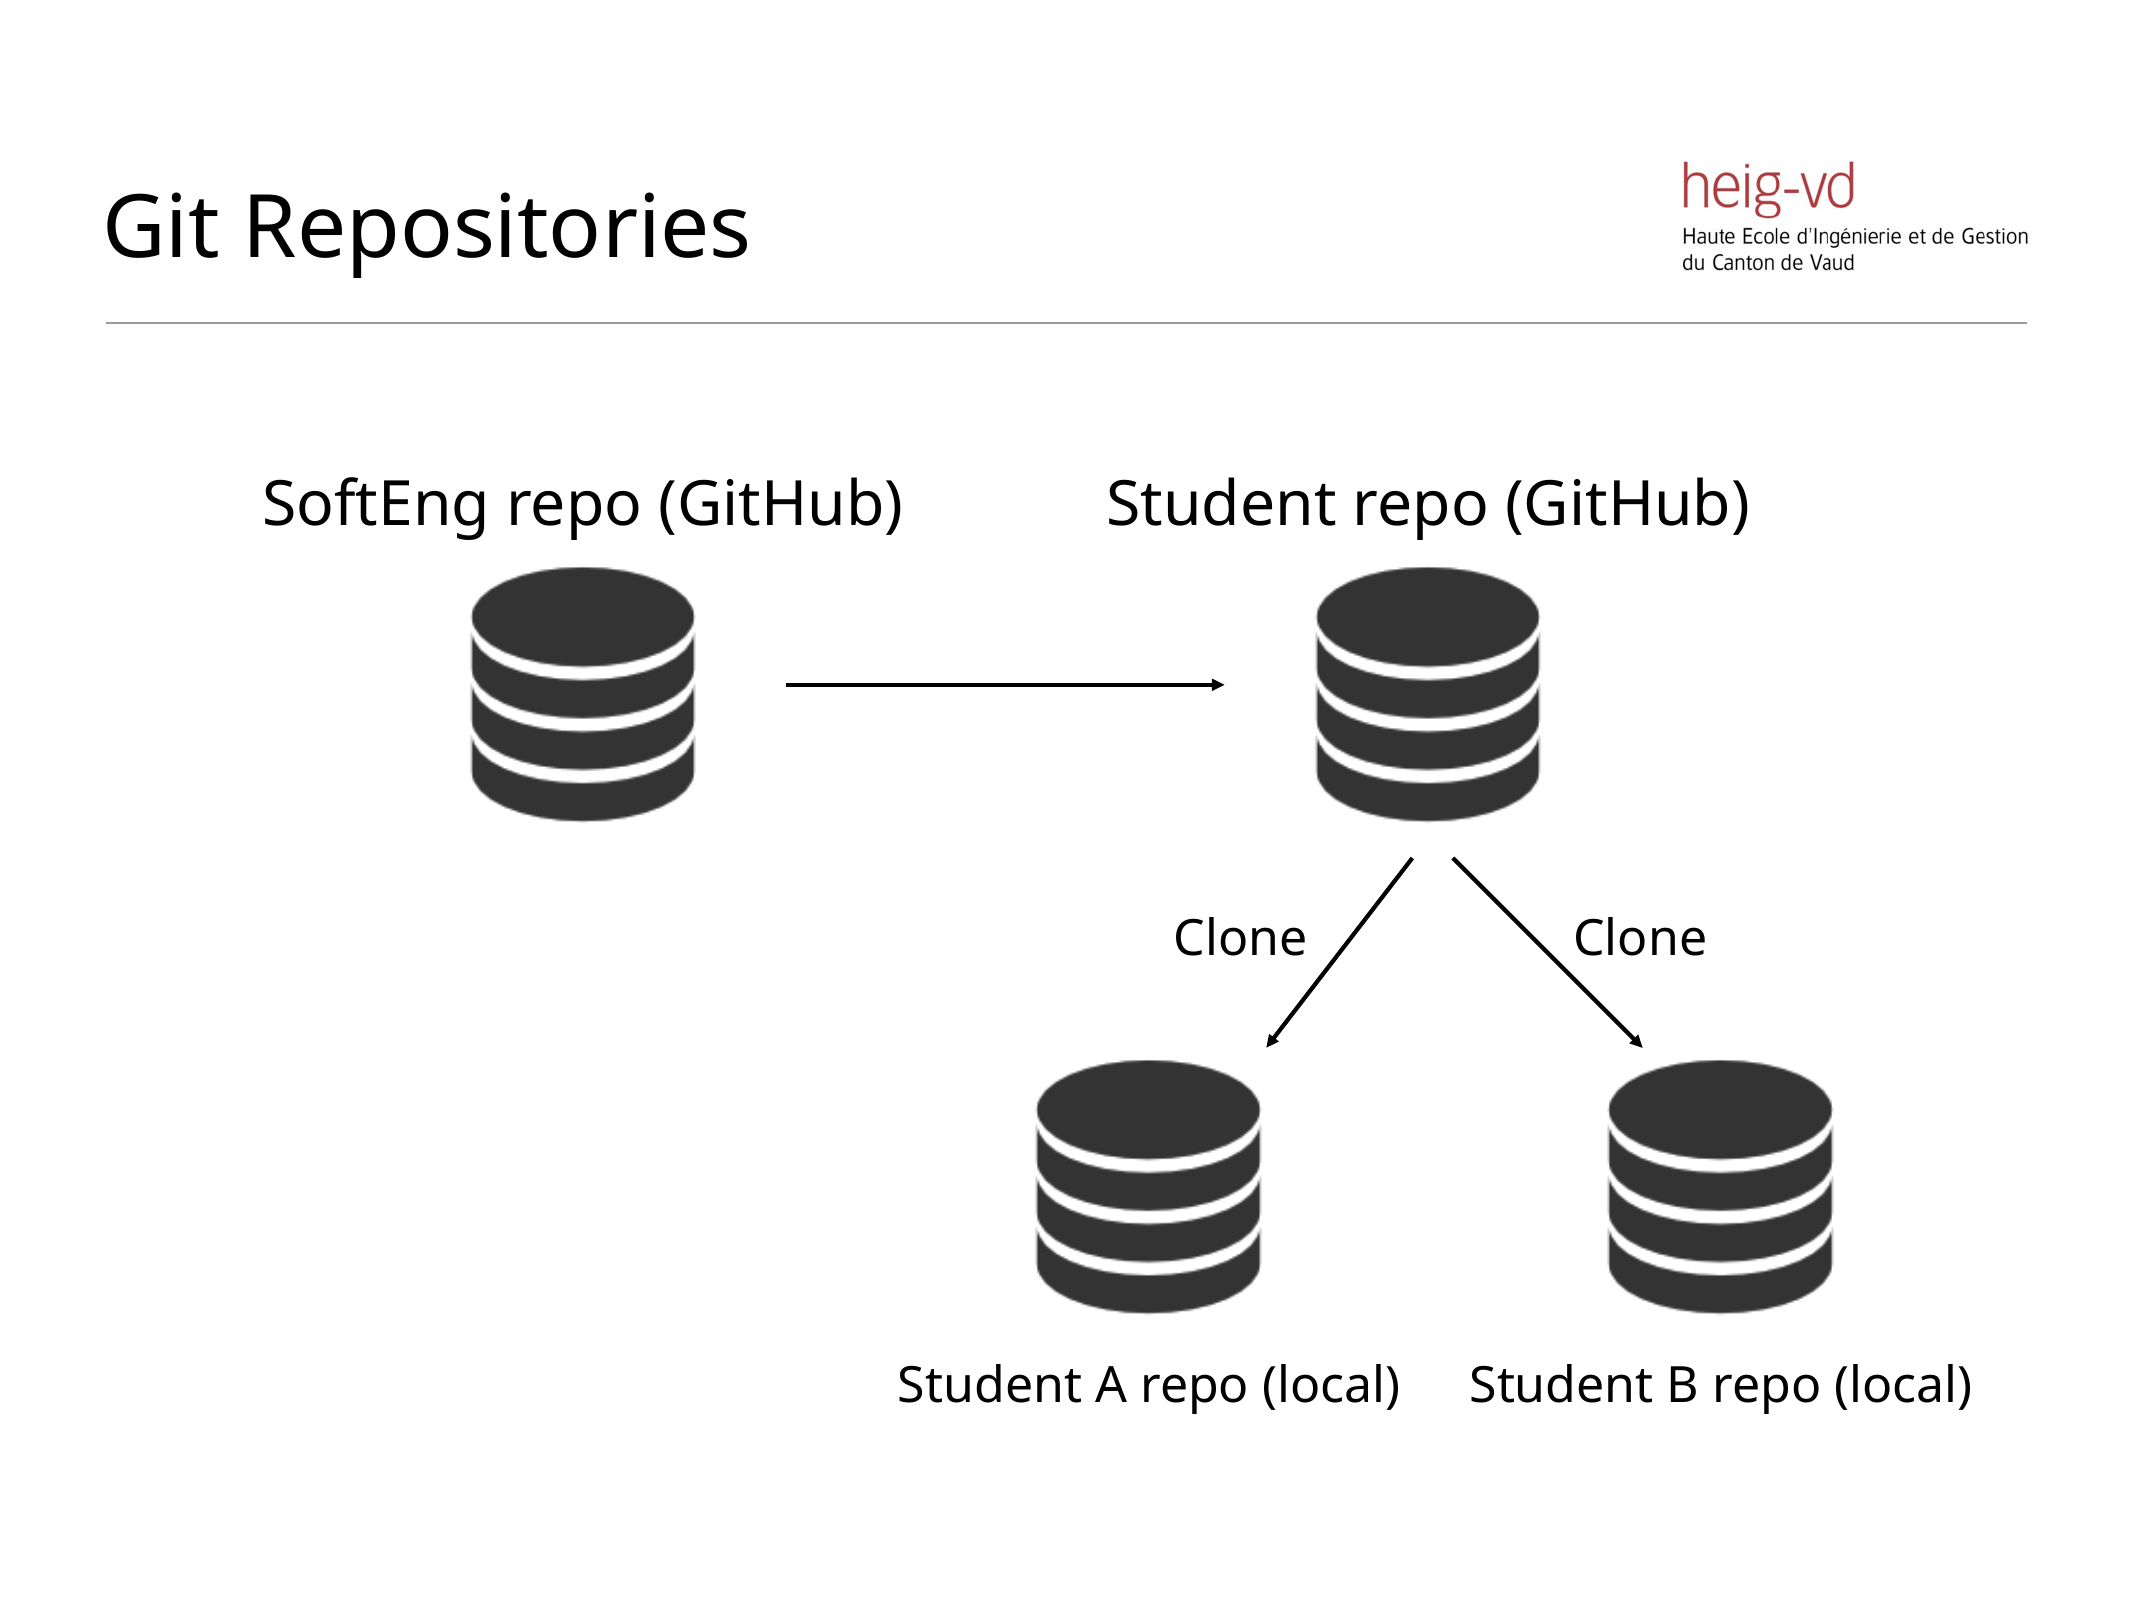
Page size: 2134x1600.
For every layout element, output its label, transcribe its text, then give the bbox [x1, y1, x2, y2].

picture [450, 566, 717, 834]
text_box Student repo (GitHub) [1098, 454, 1759, 547]
text_box Clone [1565, 897, 1716, 974]
picture [1295, 566, 1562, 834]
text_box Student A repo (local) [889, 1343, 1409, 1421]
picture [1587, 1059, 1855, 1326]
text_box Student B repo (local) [1461, 1343, 1982, 1421]
title Git Repositories [93, 54, 2040, 284]
picture [1015, 1059, 1283, 1326]
text_box SoftEng repo (GitHub) [254, 454, 913, 547]
text_box Clone [1165, 897, 1317, 974]
